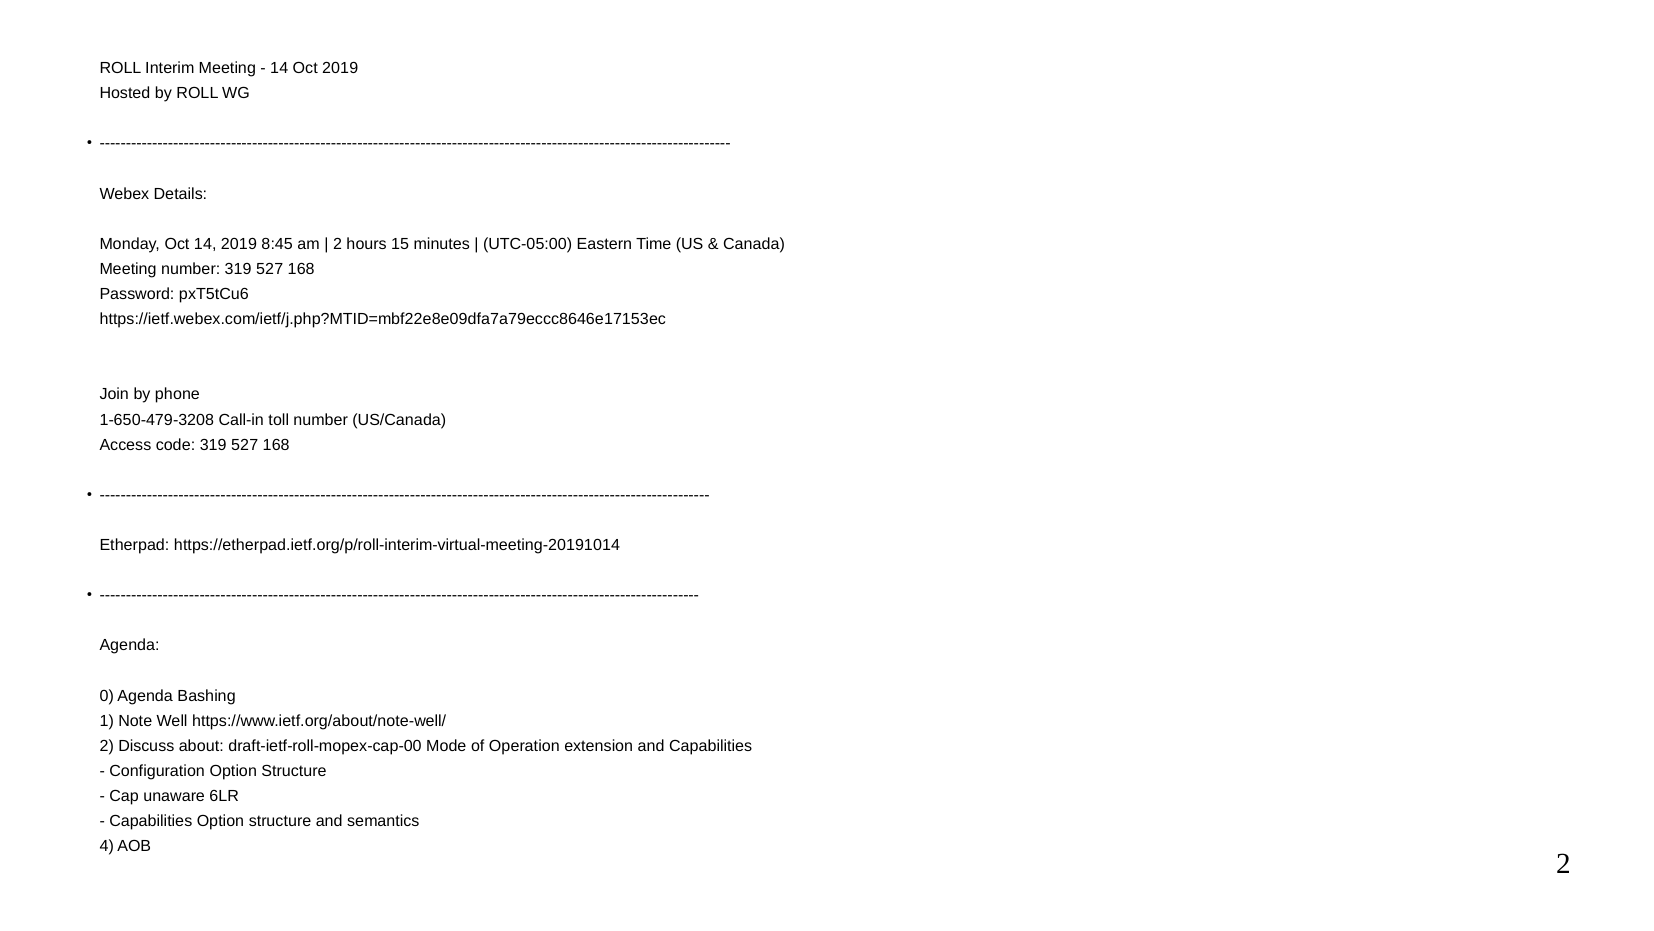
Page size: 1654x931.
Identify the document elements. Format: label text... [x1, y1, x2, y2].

list ROLL Interim Meeting - 14 Oct 2019 Hosted by ROLL WG ------------------------------------------------------------------------------------------------------------------------ Webex Details: Monday, Oct 14, 2019 8:45 am | 2 hours 15 minutes | (UTC-05:00) Eastern Time (US & Canada) Meeting number: 319 527 168 Password: pxT5tCu6 https://ietf.webex.com/ietf/j.php?MTID=mbf22e8e09dfa7a79eccc8646e17153ec Join by phone 1-650-479-3208 Call-in toll number (US/Canada) Access code: 319 527 168 -------------------------------------------------------------------------------------------------------------------- Etherpad: https://etherpad.ietf.org/p/roll-interim-virtual-meeting-20191014 ------------------------------------------------------------------------------------------------------------------ Agenda: 0) Agenda Bashing 1) Note Well https://www.ietf.org/about/note-well/ 2) Discuss about: draft-ietf-roll-mopex-cap-00 Mode of Operation extension and Capabilities - Configuration Option Structure - Cap unaware 6LR - Capabilities Option structure and semantics 4) AOB [82, 59, 1571, 875]
